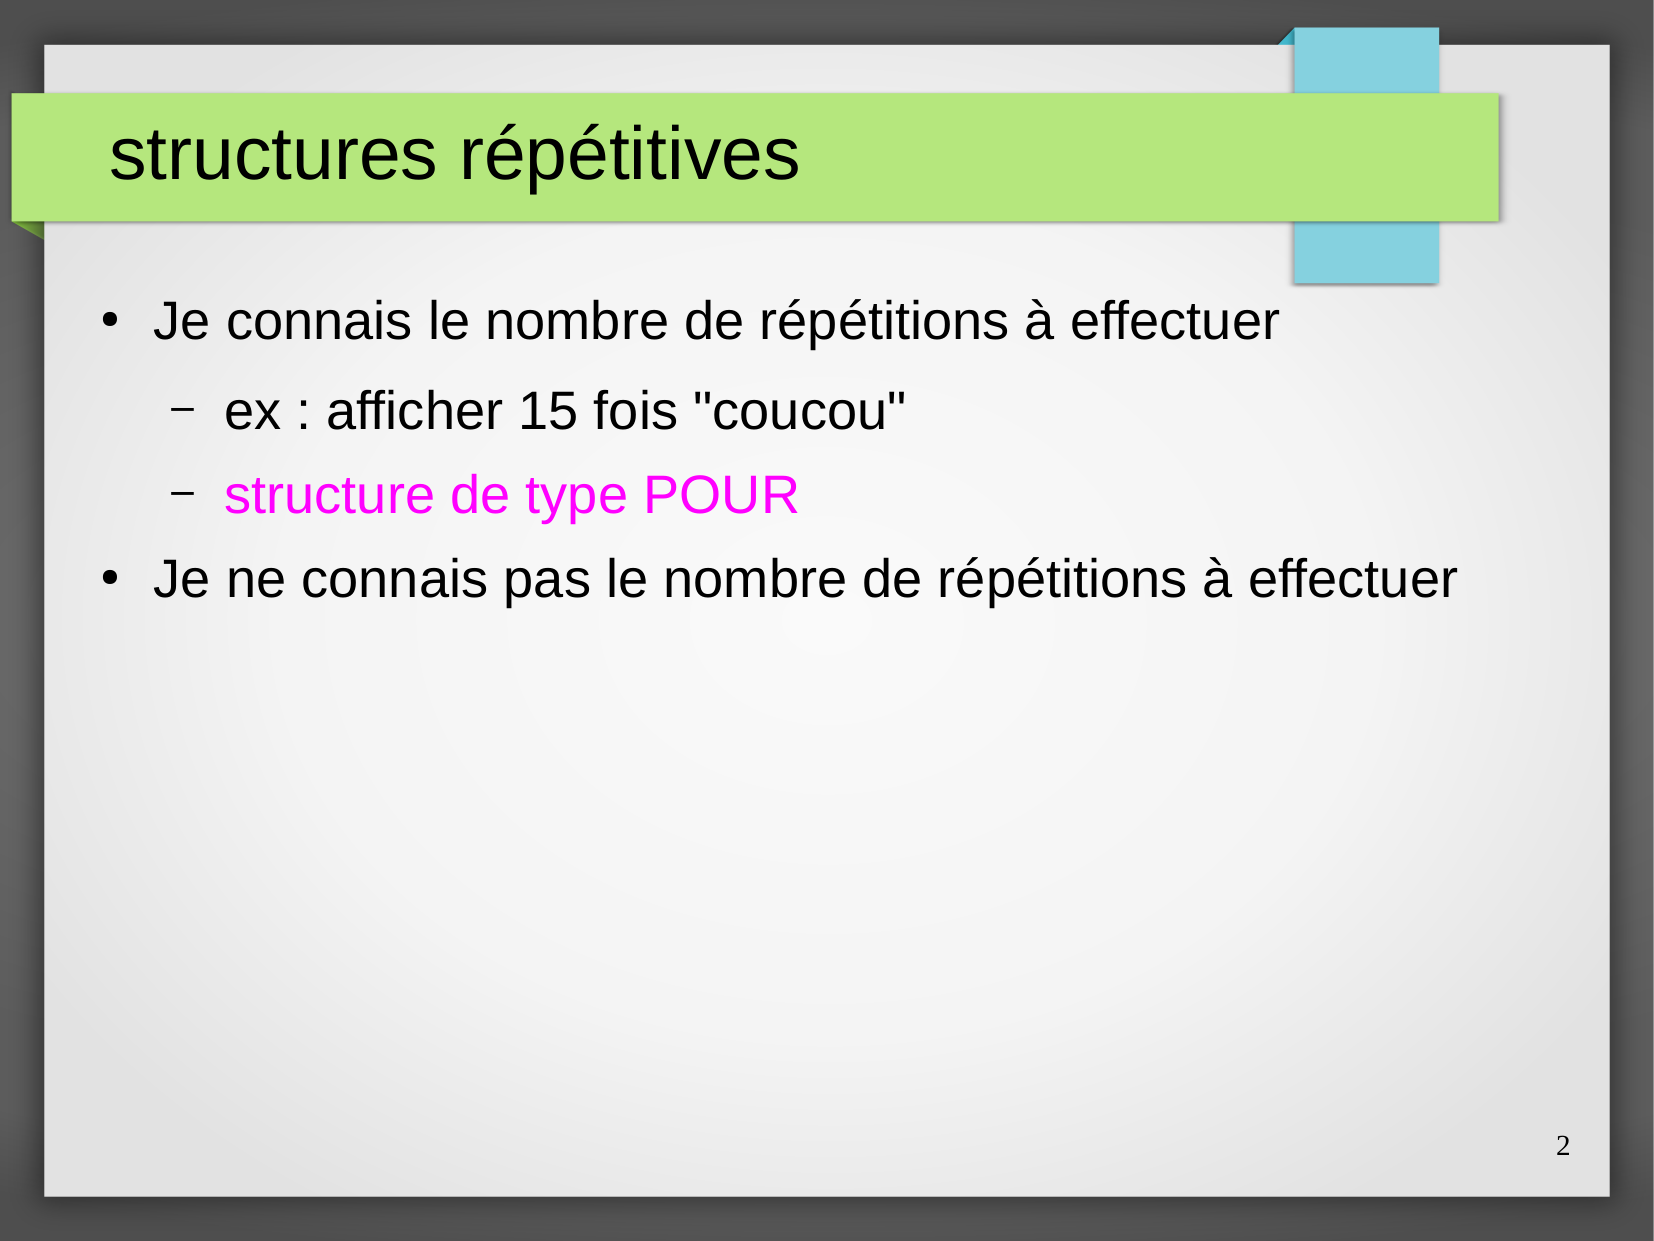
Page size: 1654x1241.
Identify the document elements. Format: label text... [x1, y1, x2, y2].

list Je connais le nombre de répétitions à effectuer ex : afficher 15 fois "coucou" structure de type POUR Je ne connais pas le nombre de répétitions à effectuer [82, 290, 1571, 1094]
title structures répétitives [82, 94, 1264, 213]
picture [0, 0, 1654, 1241]
